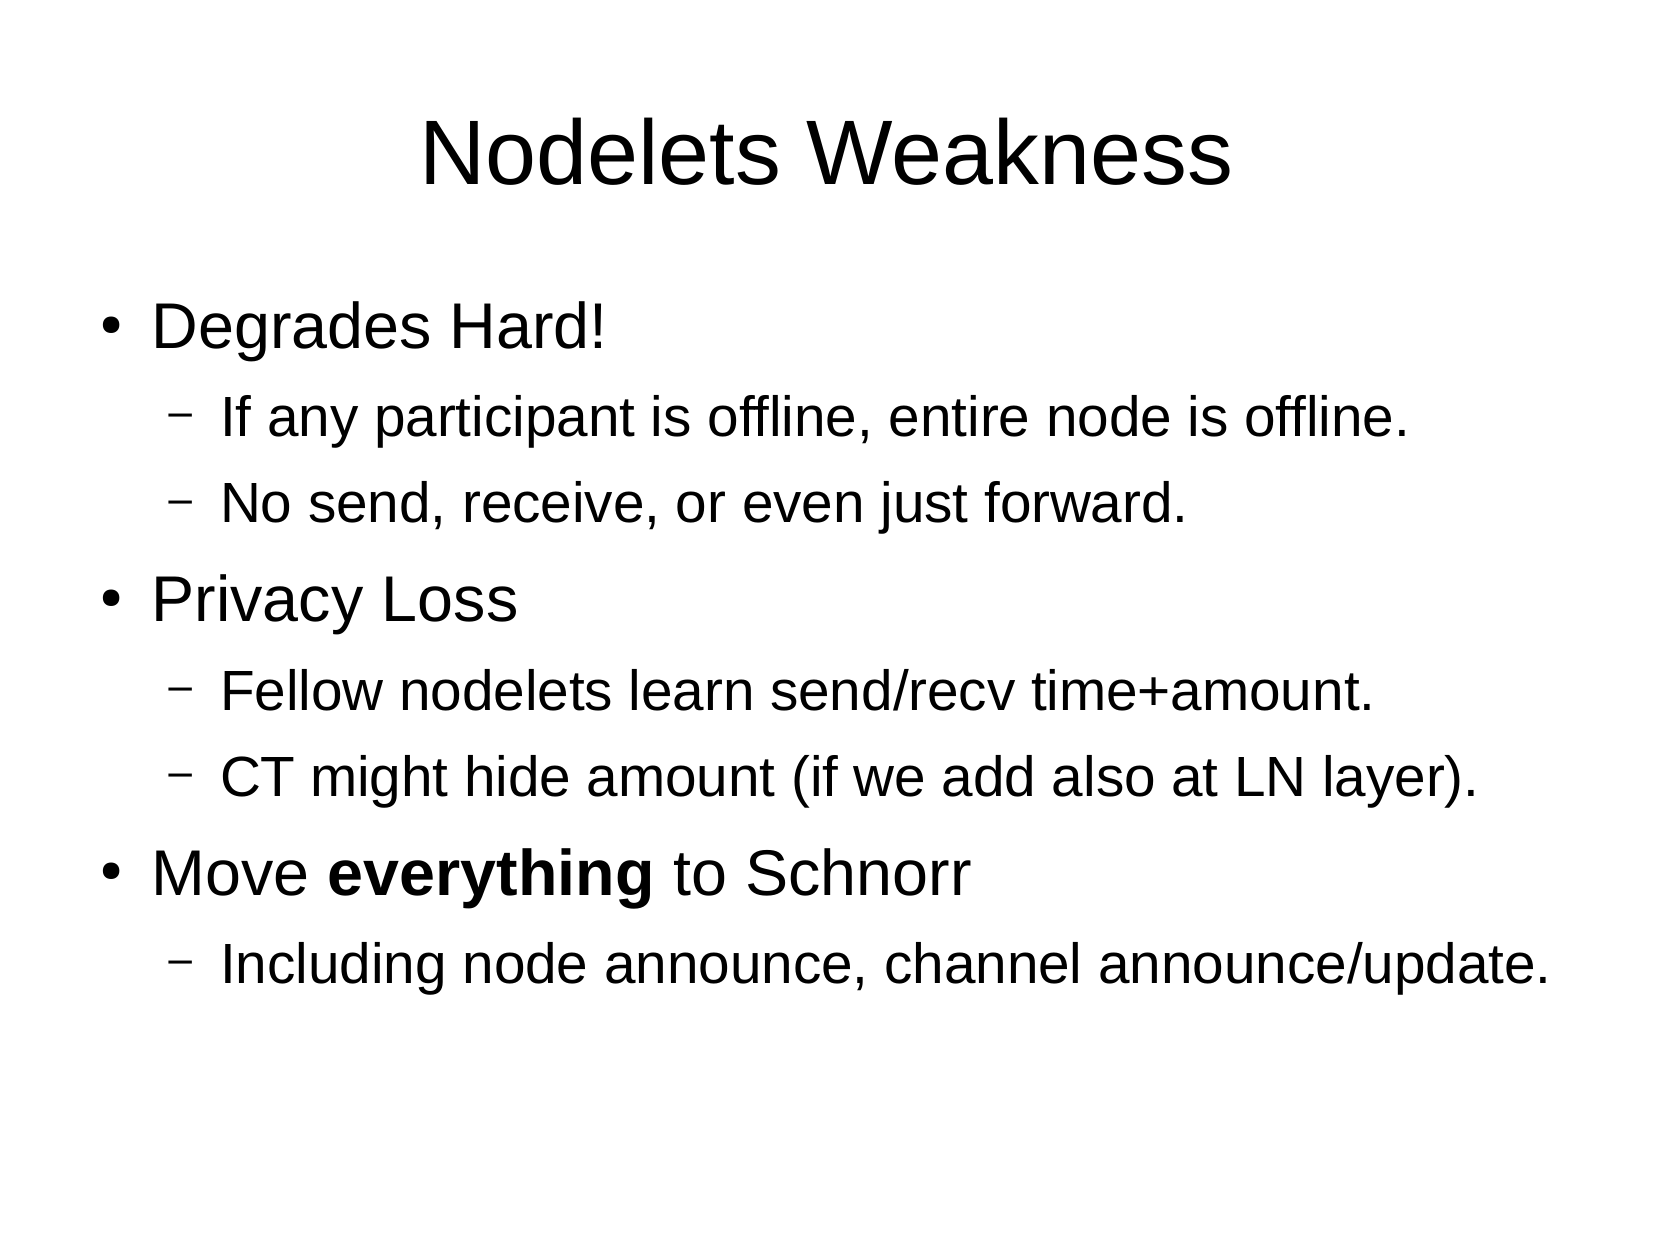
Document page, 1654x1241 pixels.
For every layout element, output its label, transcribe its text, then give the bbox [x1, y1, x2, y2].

title Nodelets Weakness [82, 49, 1571, 257]
list Degrades Hard! If any participant is offline, entire node is offline. No send, receive, or even just forward. Privacy Loss Fellow nodelets learn send/recv time+amount. CT might hide amount (if we add also at LN layer). Move everything to Schnorr Including node announce, channel announce/update. [82, 290, 1571, 1010]
